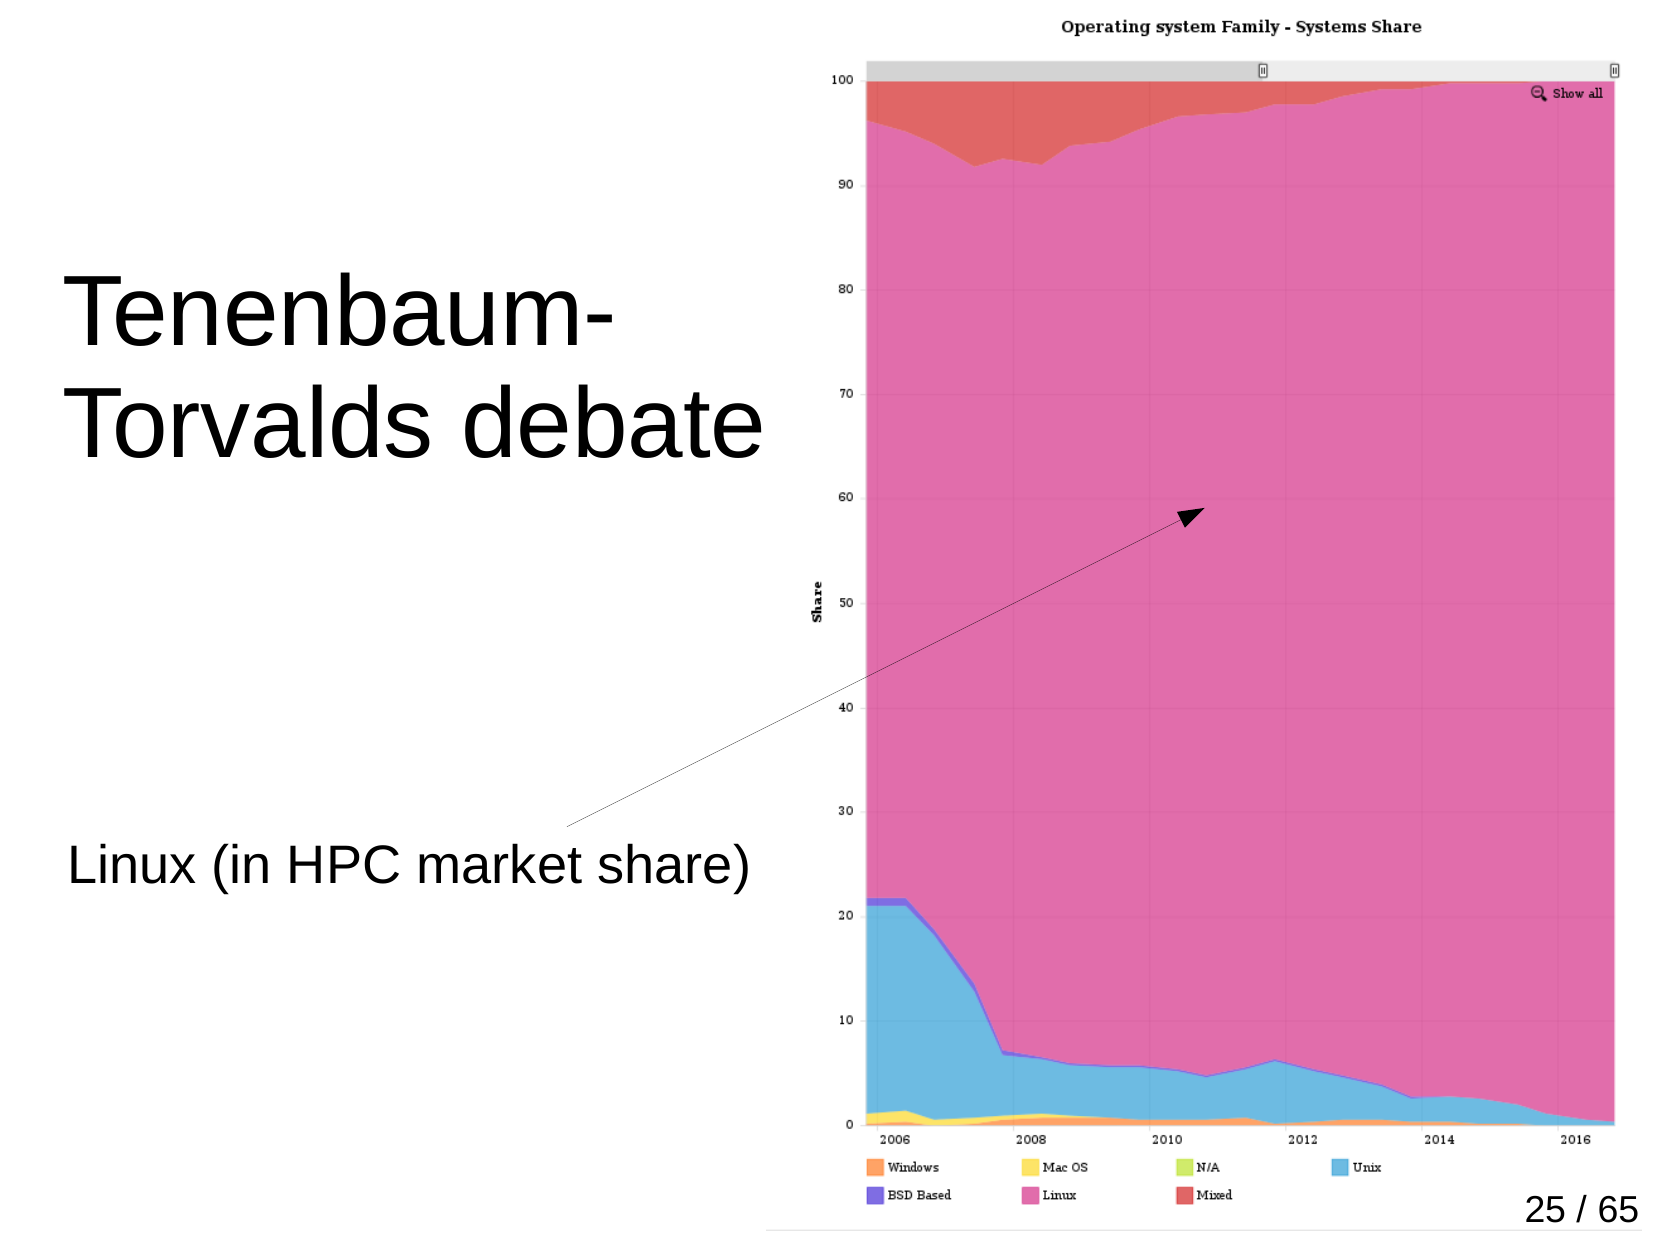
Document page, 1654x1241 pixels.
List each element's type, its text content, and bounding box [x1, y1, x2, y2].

picture [766, 11, 1642, 1231]
text_box Linux (in HPC market share) [52, 826, 767, 903]
text_box <number> / 65 [1380, 1181, 1654, 1238]
text_box Tenenbaum-Torvalds debate [47, 248, 804, 487]
